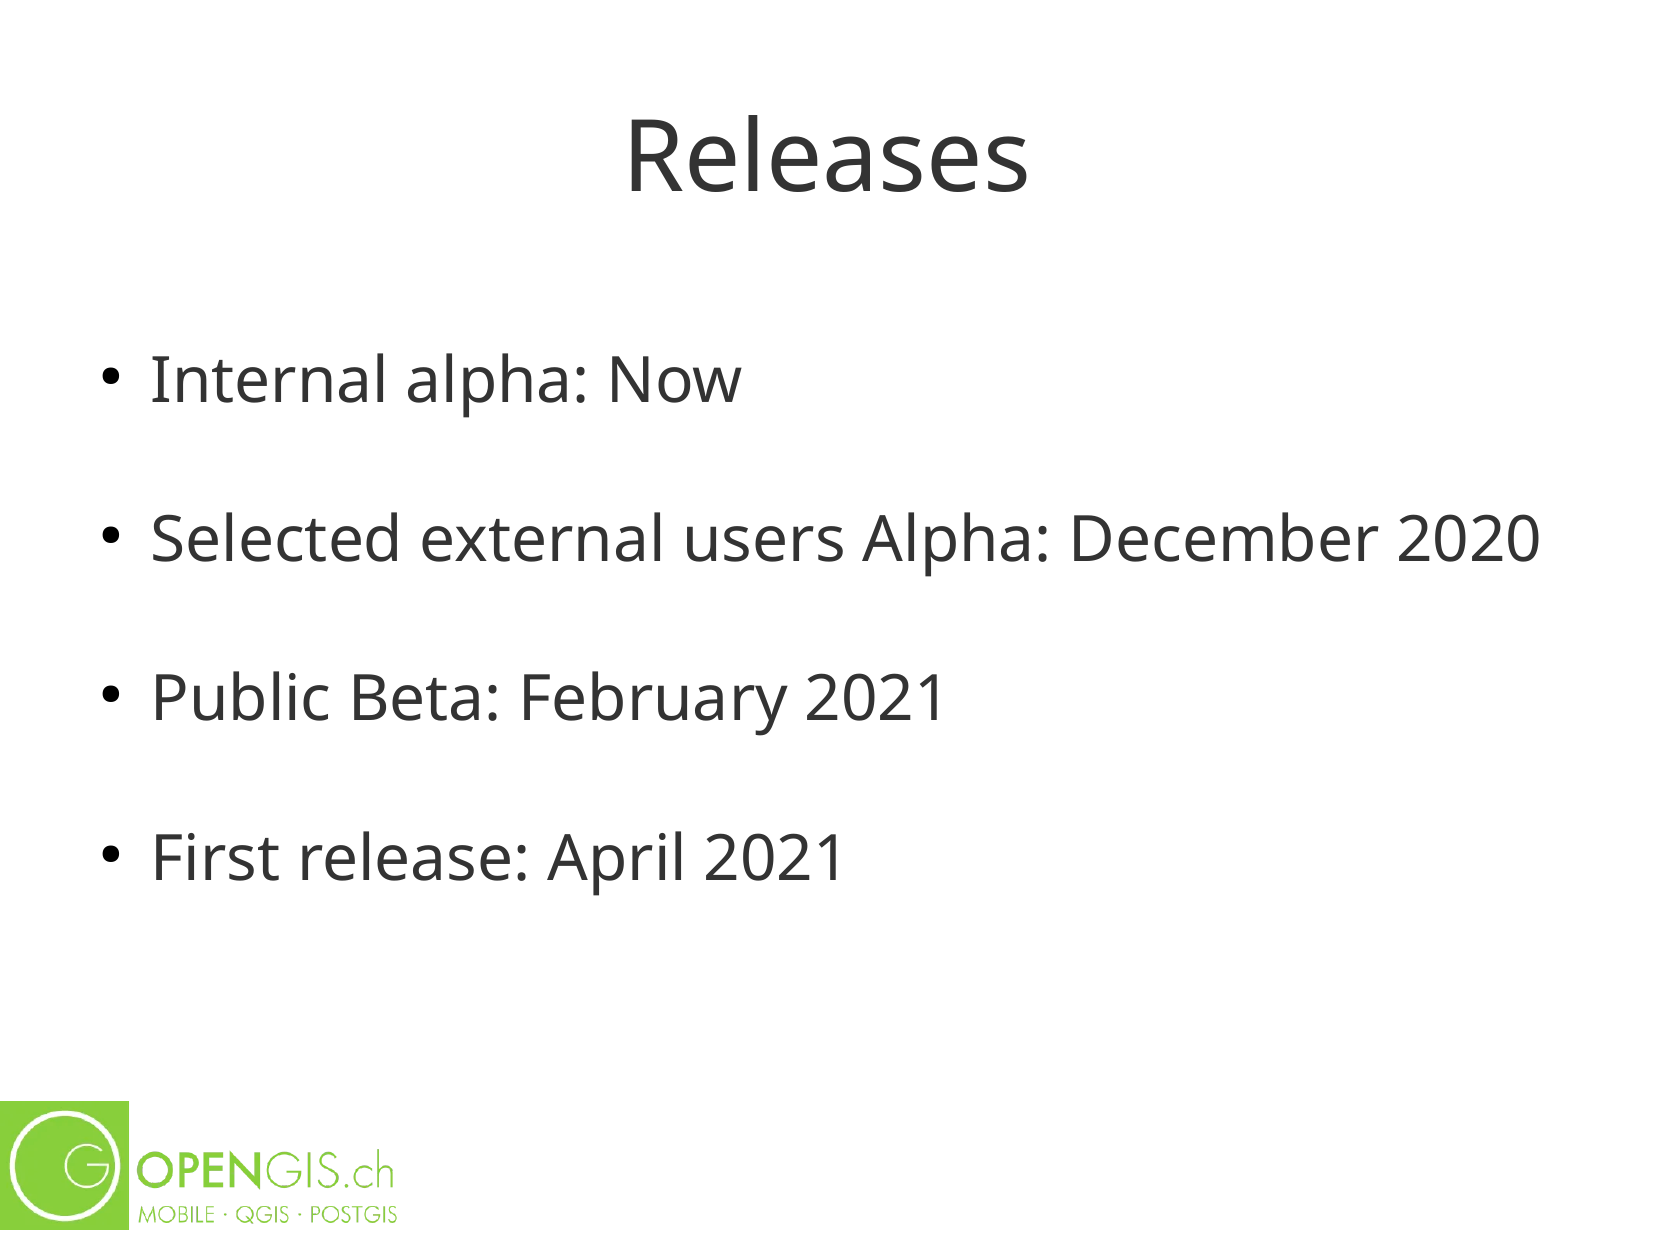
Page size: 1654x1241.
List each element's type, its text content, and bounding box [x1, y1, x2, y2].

list Internal alpha: Now Selected external users Alpha: December 2020 Public Beta: February 2021 First release: April 2021 [82, 290, 1571, 1010]
picture [0, 1101, 406, 1230]
title Releases [82, 49, 1571, 257]
